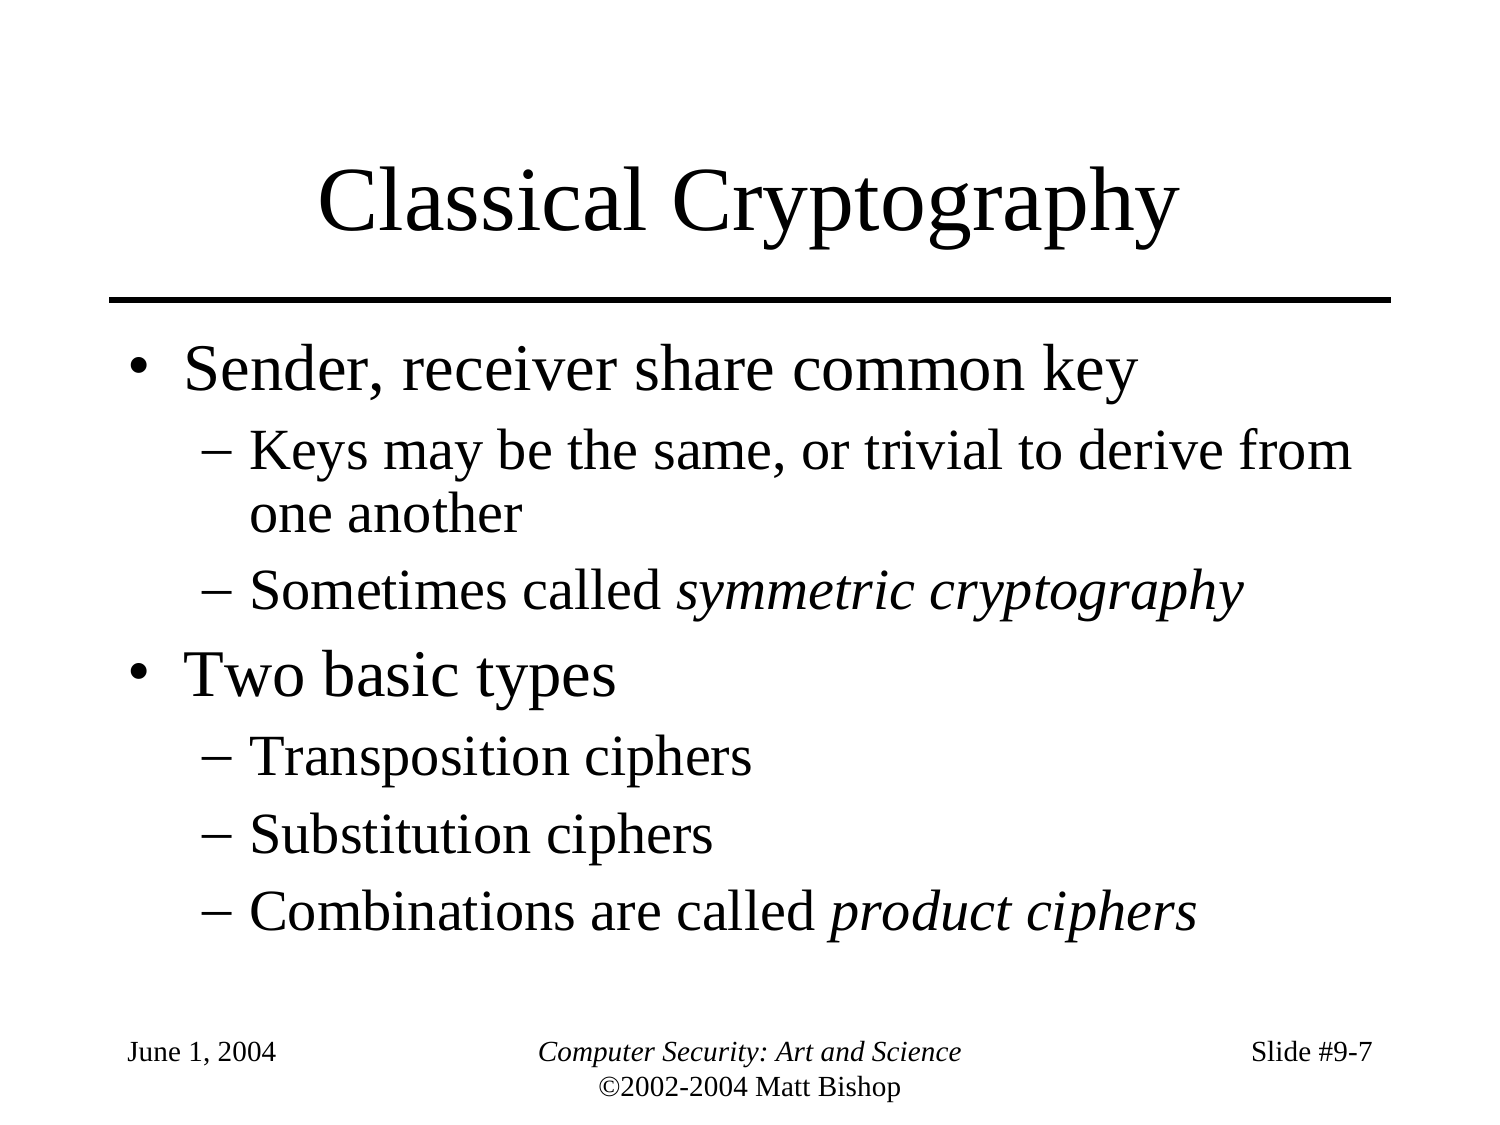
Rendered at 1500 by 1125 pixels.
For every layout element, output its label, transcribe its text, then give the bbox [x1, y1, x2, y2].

list Sender, receiver share common key Keys may be the same, or trivial to derive from one another Sometimes called symmetric cryptography Two basic types Transposition ciphers Substitution ciphers Combinations are called product ciphers [112, 324, 1388, 1000]
title Classical Cryptography [112, 99, 1388, 288]
